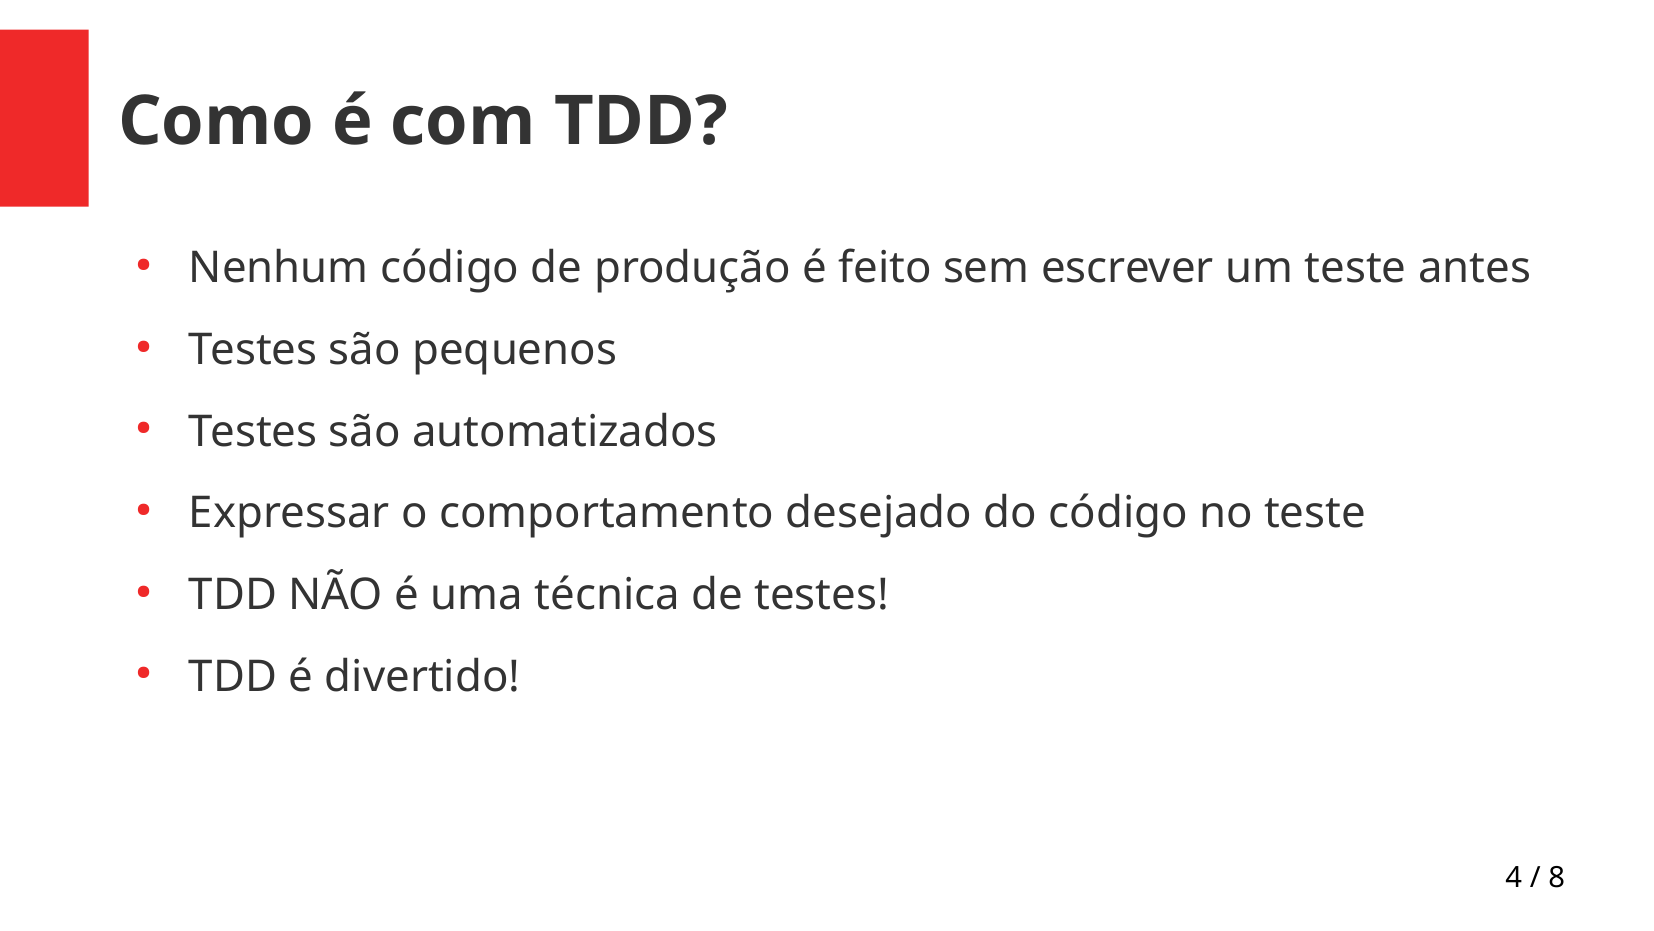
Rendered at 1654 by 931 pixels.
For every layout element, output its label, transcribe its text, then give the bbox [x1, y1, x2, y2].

title Como é com TDD? [118, 29, 1595, 207]
list Nenhum código de produção é feito sem escrever um teste antes Testes são pequenos Testes são automatizados Expressar o comportamento desejado do código no teste TDD NÃO é uma técnica de testes! TDD é divertido! [118, 236, 1595, 798]
